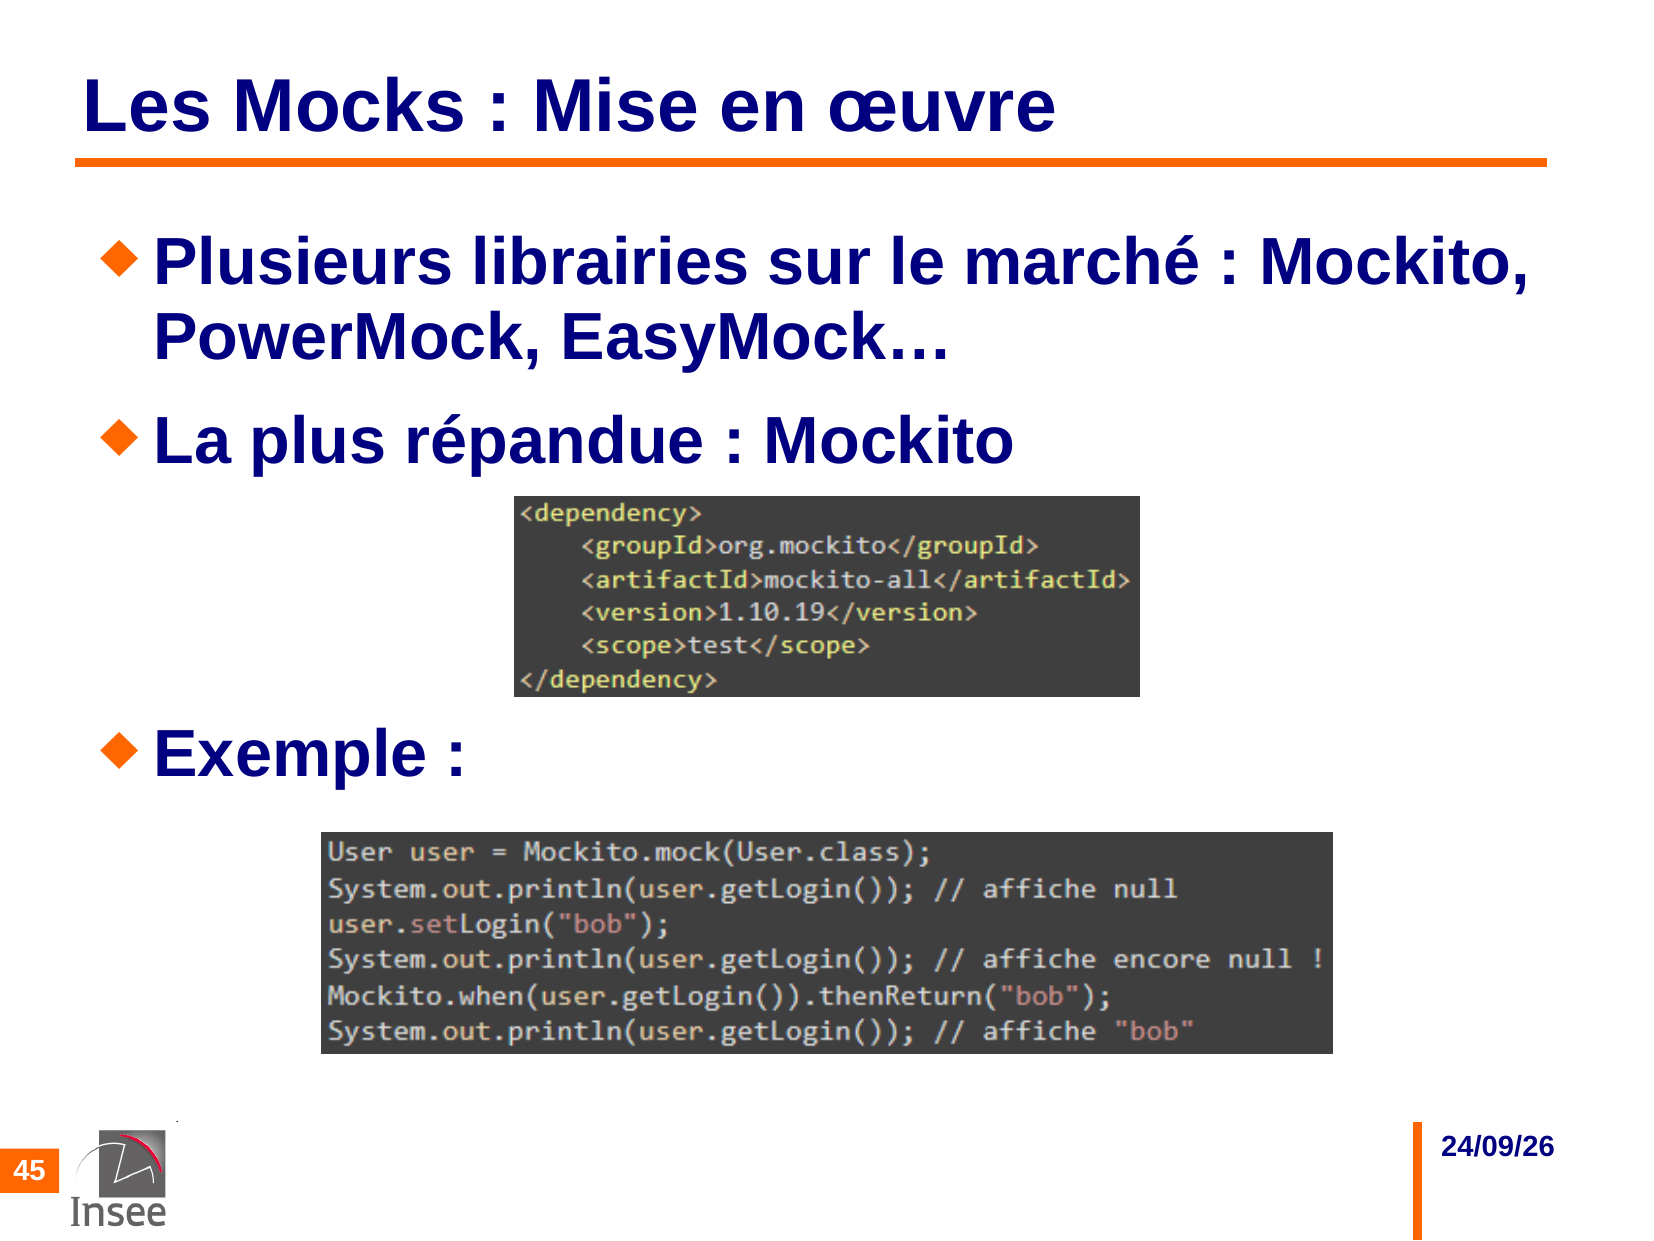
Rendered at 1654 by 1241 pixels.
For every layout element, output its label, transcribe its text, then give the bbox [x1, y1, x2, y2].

picture [62, 1121, 178, 1241]
picture [514, 496, 1140, 697]
list Plusieurs librairies sur le marché : Mockito, PowerMock, EasyMock… La plus répandue : Mockito Exemple : [82, 224, 1571, 1051]
picture [321, 832, 1333, 1054]
title Les Mocks : Mise en œuvre [82, 49, 1619, 163]
